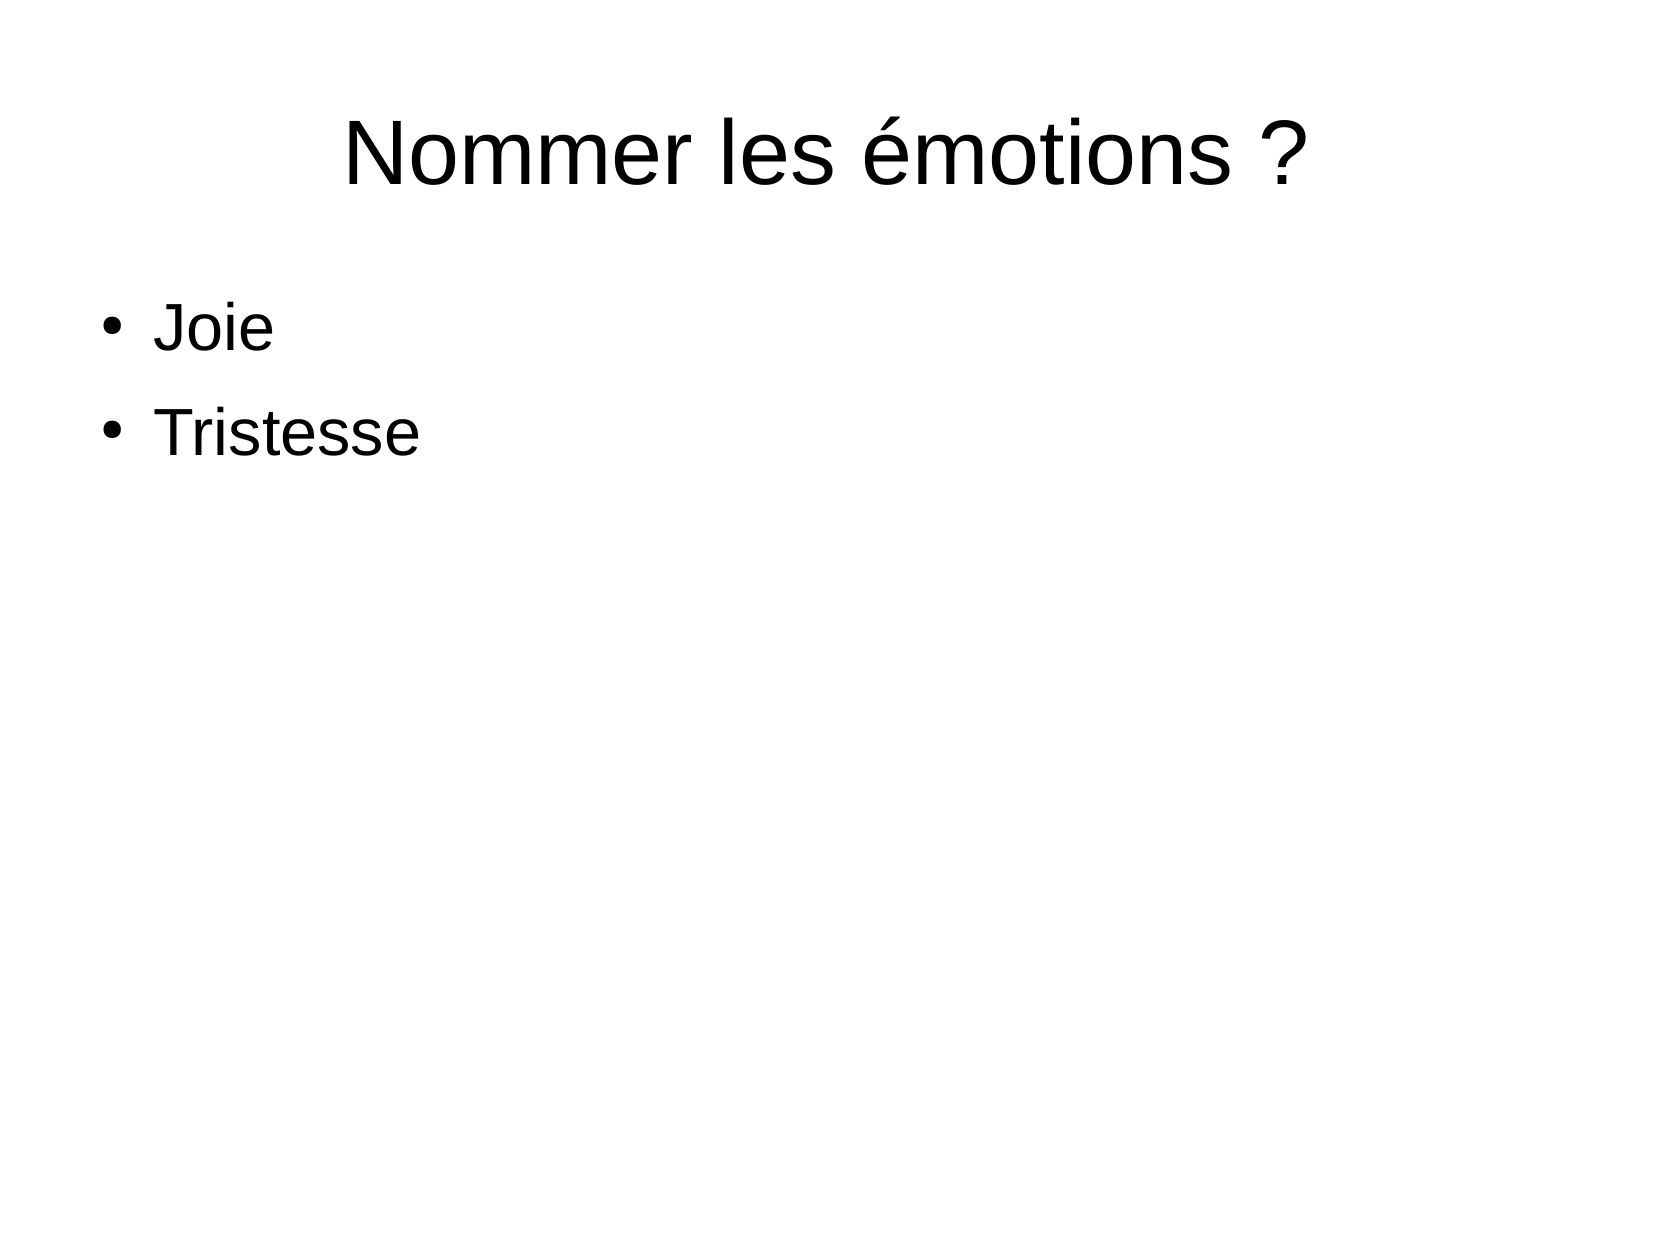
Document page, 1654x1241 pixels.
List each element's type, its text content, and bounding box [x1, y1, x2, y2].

list Joie Tristesse [82, 290, 1571, 1010]
title Nommer les émotions ? [82, 49, 1571, 257]
